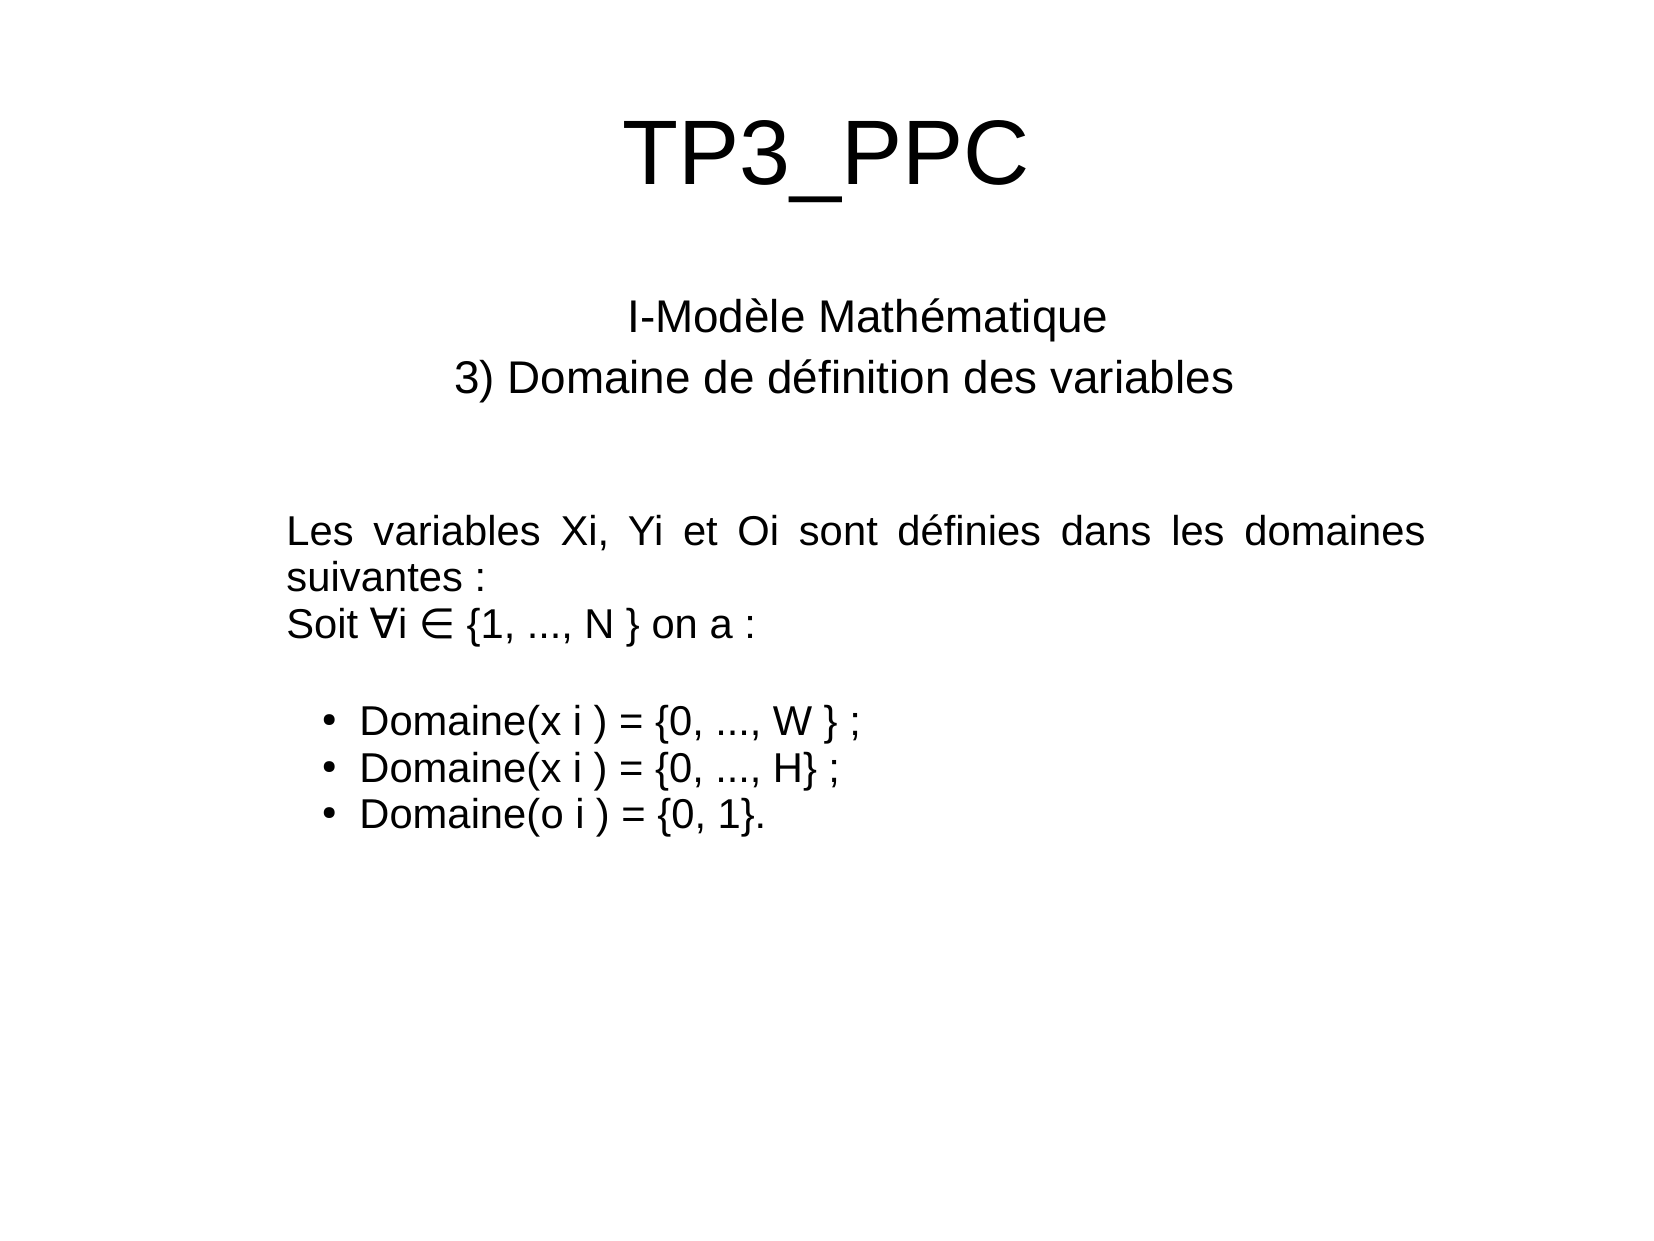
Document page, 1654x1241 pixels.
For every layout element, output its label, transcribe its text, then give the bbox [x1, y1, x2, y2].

text_box Les variables Xi, Yi et Oi sont définies dans les domaines suivantes : Soit ∀i ∈ {1, ..., N } on a : Domaine(x i ) = {0, ..., W } ; Domaine(x i ) = {0, ..., H} ; Domaine(o i ) = {0, 1}. [271, 448, 1441, 969]
text_box 3) Domaine de définition des variables [366, 344, 1323, 411]
text_box I-Modèle Mathématique [389, 283, 1347, 350]
title TP3_PPC [82, 49, 1571, 257]
